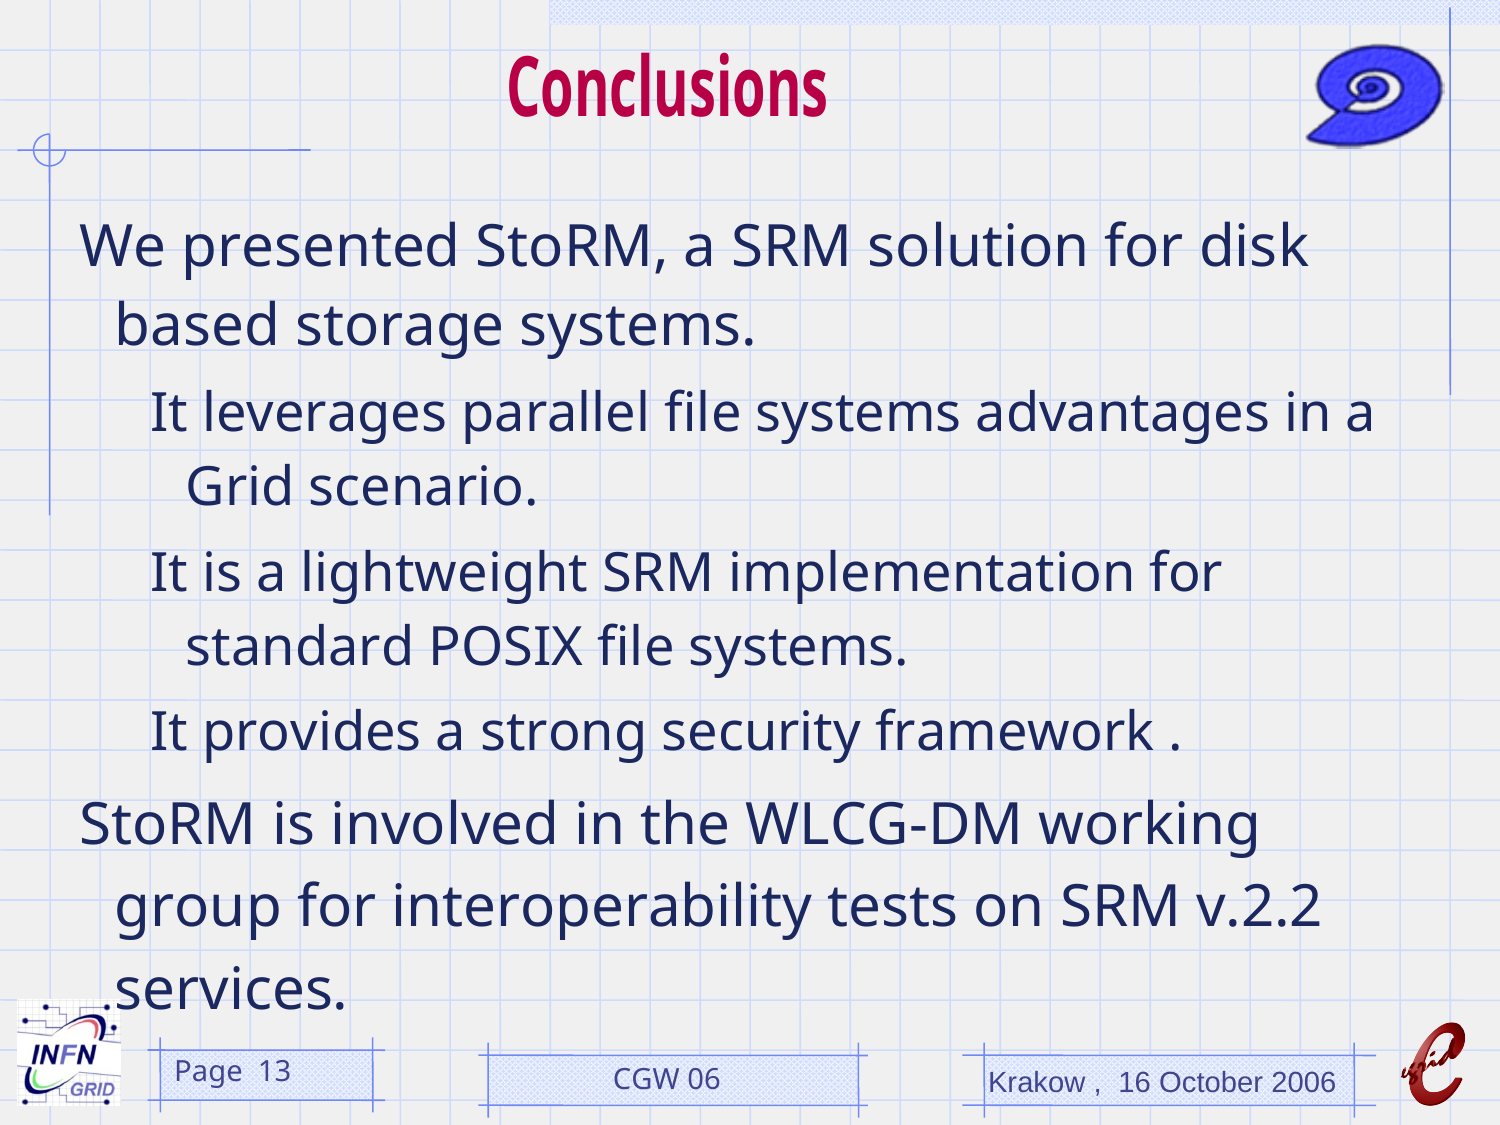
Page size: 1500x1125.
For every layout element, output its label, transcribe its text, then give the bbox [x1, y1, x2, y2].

picture [161, 1051, 372, 1099]
picture [1305, 43, 1445, 149]
picture [1376, 1020, 1495, 1118]
picture [17, 999, 121, 1106]
picture [549, 0, 1500, 25]
picture [985, 1056, 1353, 1104]
picture [489, 1056, 857, 1104]
title Conclusions [53, 18, 1282, 149]
list We presented StoRM, a SRM solution for disk based storage systems. It leverages parallel file systems advantages in a Grid scenario. It is a lightweight SRM implementation for standard POSIX file systems. It provides a strong security framework . StoRM is involved in the WLCG-DM working group for interoperability tests on SRM v.2.2 services. [29, 196, 1436, 965]
